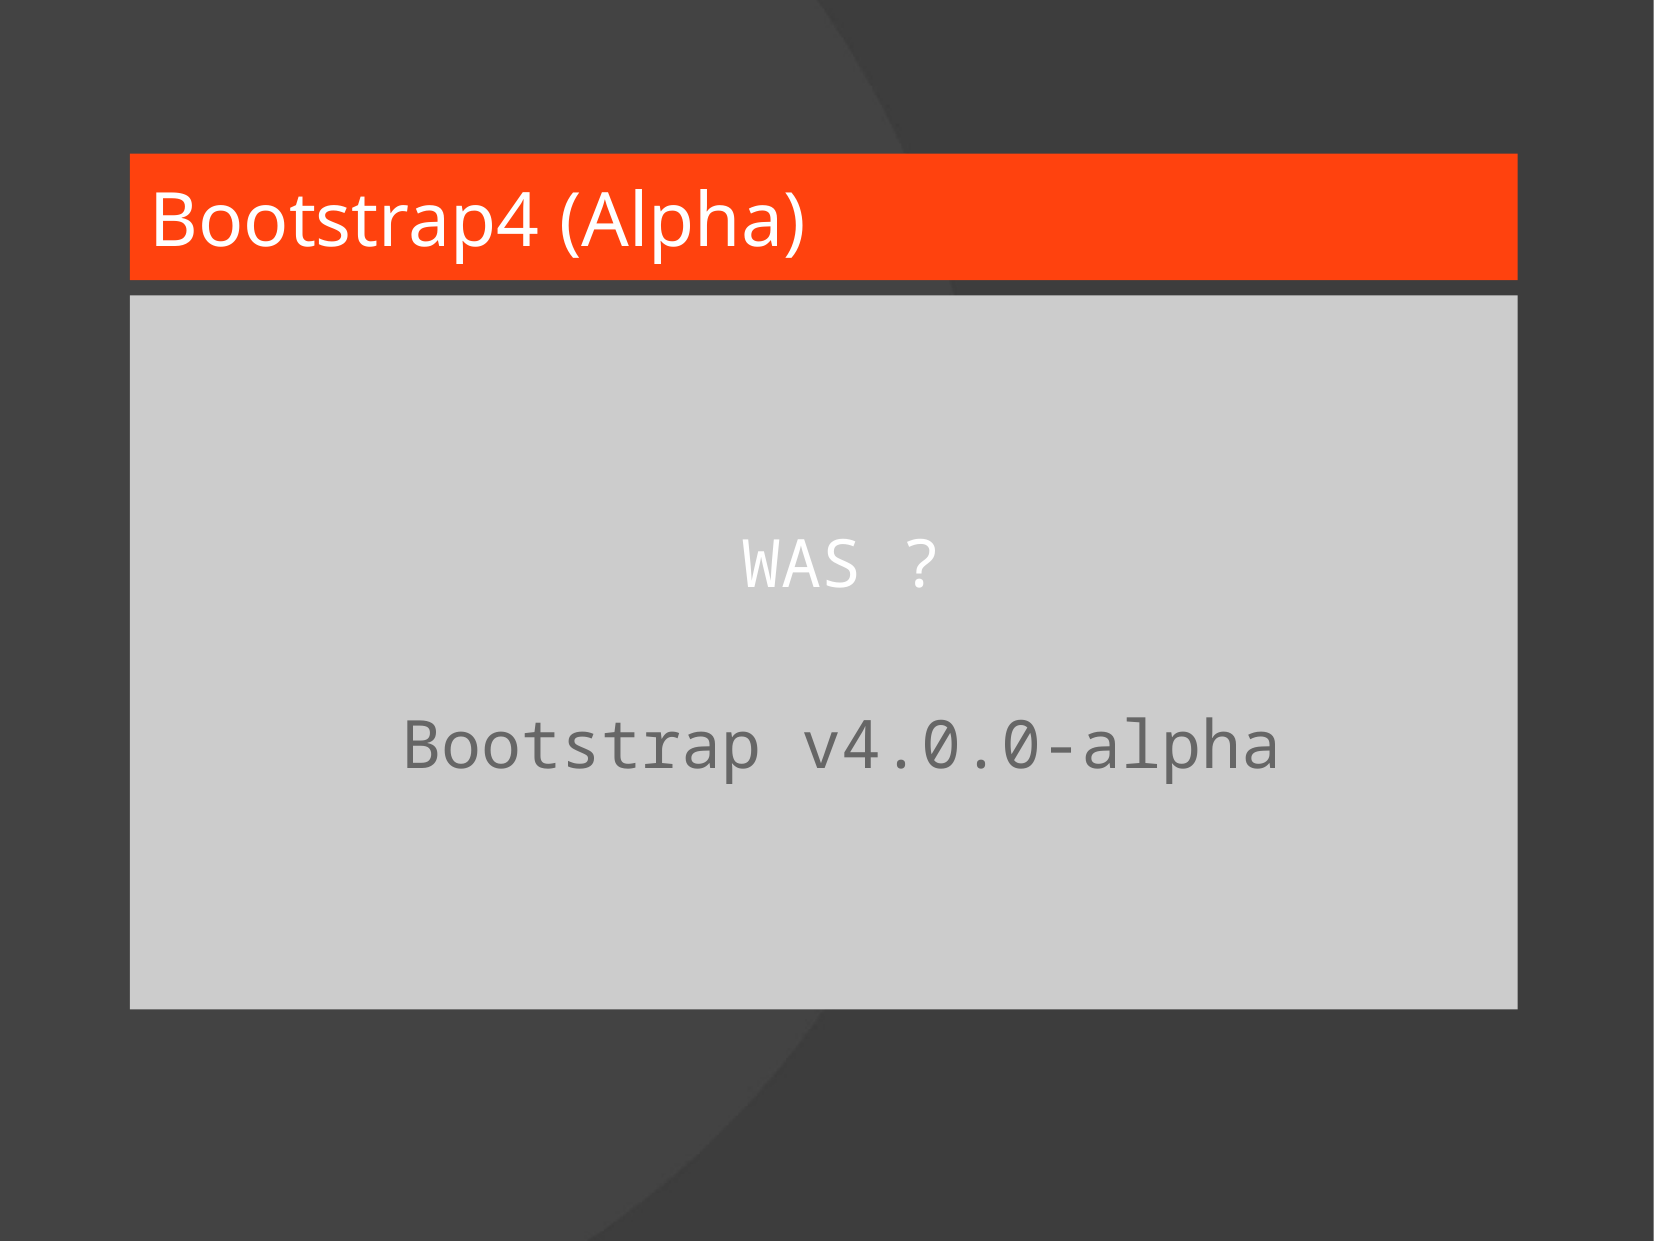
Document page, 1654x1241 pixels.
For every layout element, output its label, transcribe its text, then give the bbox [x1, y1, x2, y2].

picture [0, 0, 1654, 1241]
title Bootstrap4 (Alpha) [129, 153, 1518, 281]
subtitle WAS ? Bootstrap v4.0.0-alpha [129, 295, 1518, 1010]
